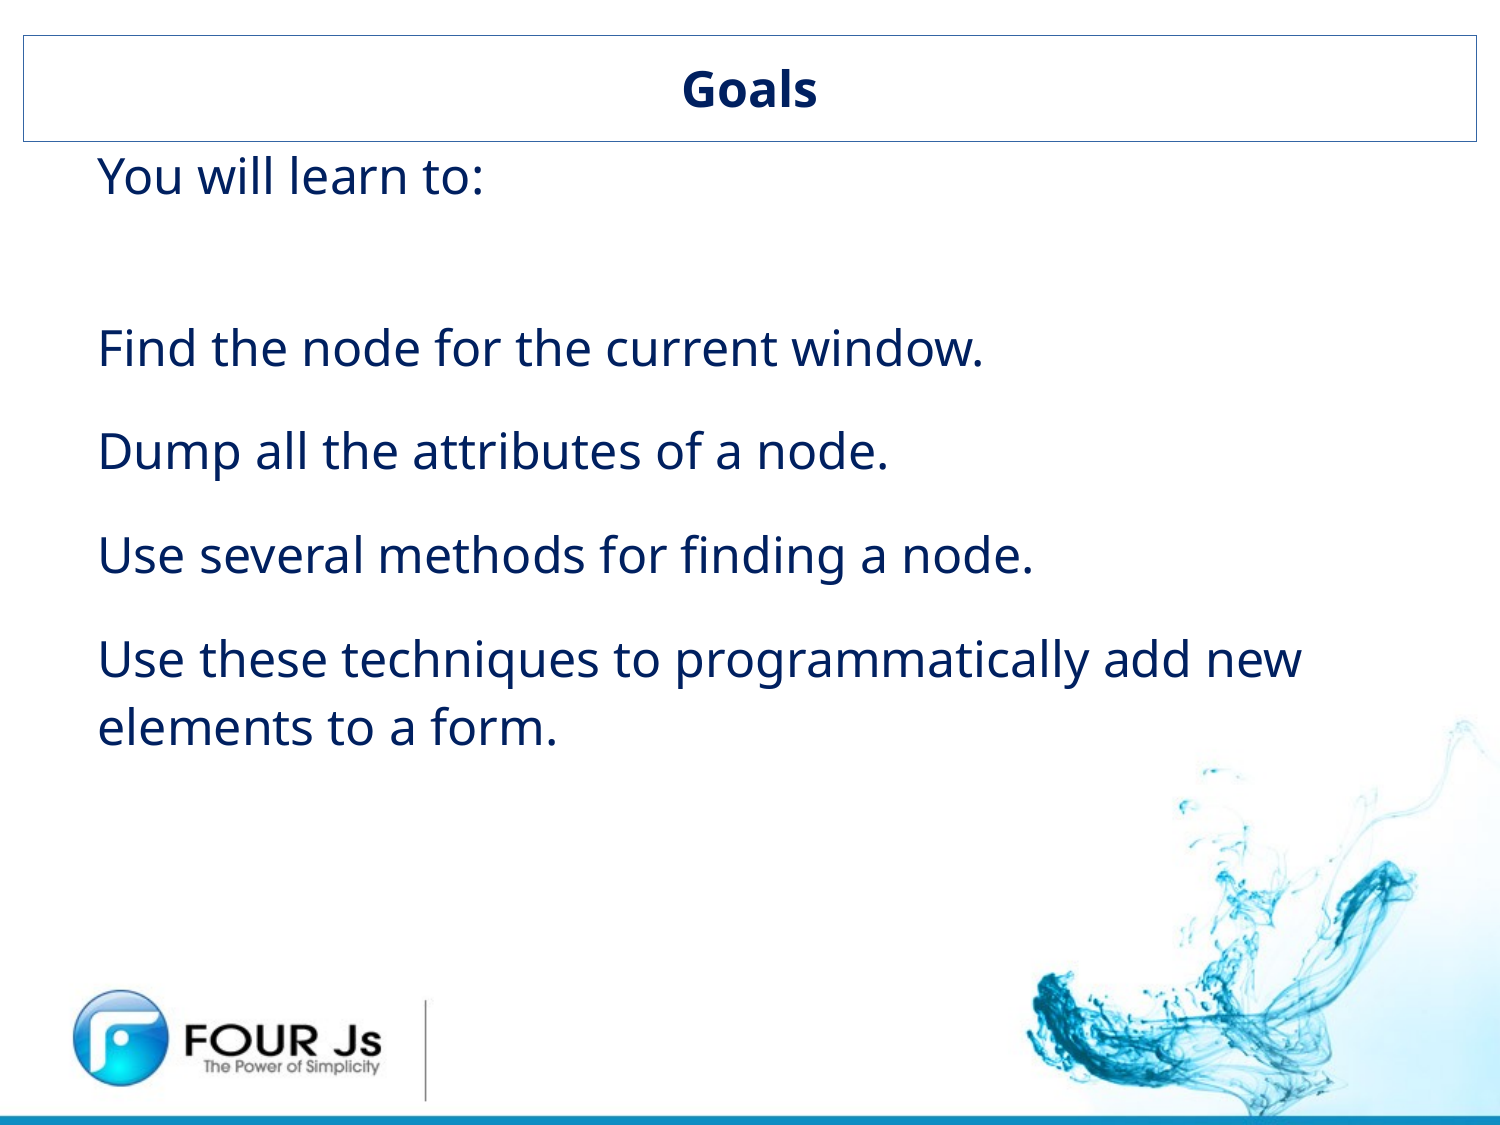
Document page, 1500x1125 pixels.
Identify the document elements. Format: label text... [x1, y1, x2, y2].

picture [0, 0, 1500, 1122]
text_box You will learn to: Find the node for the current window. Dump all the attributes of a node. Use several methods for finding a node. Use these techniques to programmatically add new elements to a form. [82, 133, 1436, 823]
title Goals [23, 35, 1477, 142]
